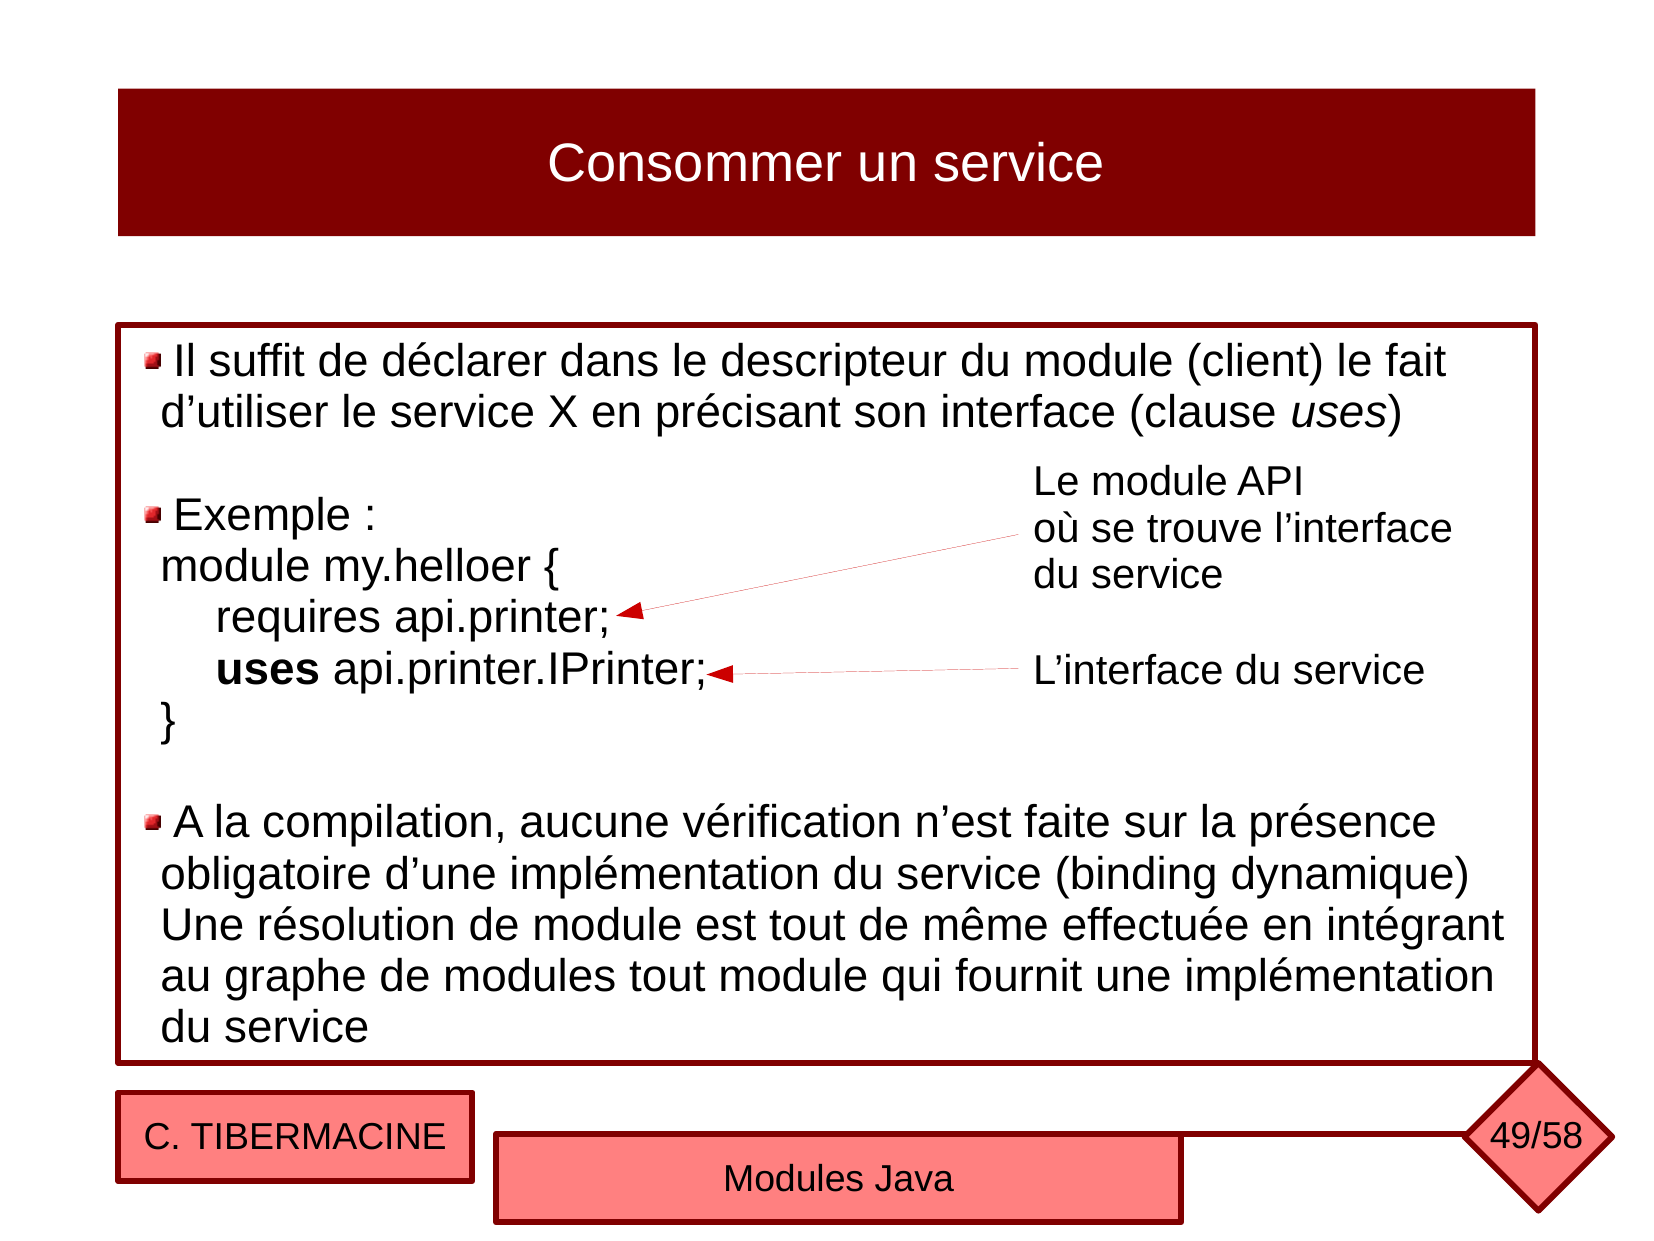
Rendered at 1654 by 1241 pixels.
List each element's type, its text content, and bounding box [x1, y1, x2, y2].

text_box C. TIBERMACINE [118, 1092, 473, 1182]
text_box Modules Java [496, 1133, 1182, 1223]
text_box [1491, 1164, 1586, 1211]
picture [144, 506, 161, 523]
picture [144, 814, 161, 830]
picture [144, 352, 161, 369]
text_box Consommer un service [118, 88, 1536, 237]
text_box L’interface du service [1018, 639, 1441, 701]
text_box [1464, 1126, 1475, 1148]
text_box Il suffit de déclarer dans le descripteur du module (client) le fait d’utiliser le service X en précisant son interface (clause uses) Exemple : module my.helloer { requires api.printer; uses api.printer.IPrinter; } A la compilation, aucune vérification n’est faite sur la présence obligatoire d’une implémentation du service (binding dynamique) Une résolution de module est tout de même effectuée en intégrant au graphe de modules tout module qui fournit une implémentation du service [118, 324, 1536, 1063]
text_box [1494, 1062, 1583, 1107]
text_box Le module API où se trouve l’interface du service [1018, 450, 1469, 605]
text_box <numéro>/58 [1475, 1107, 1654, 1164]
